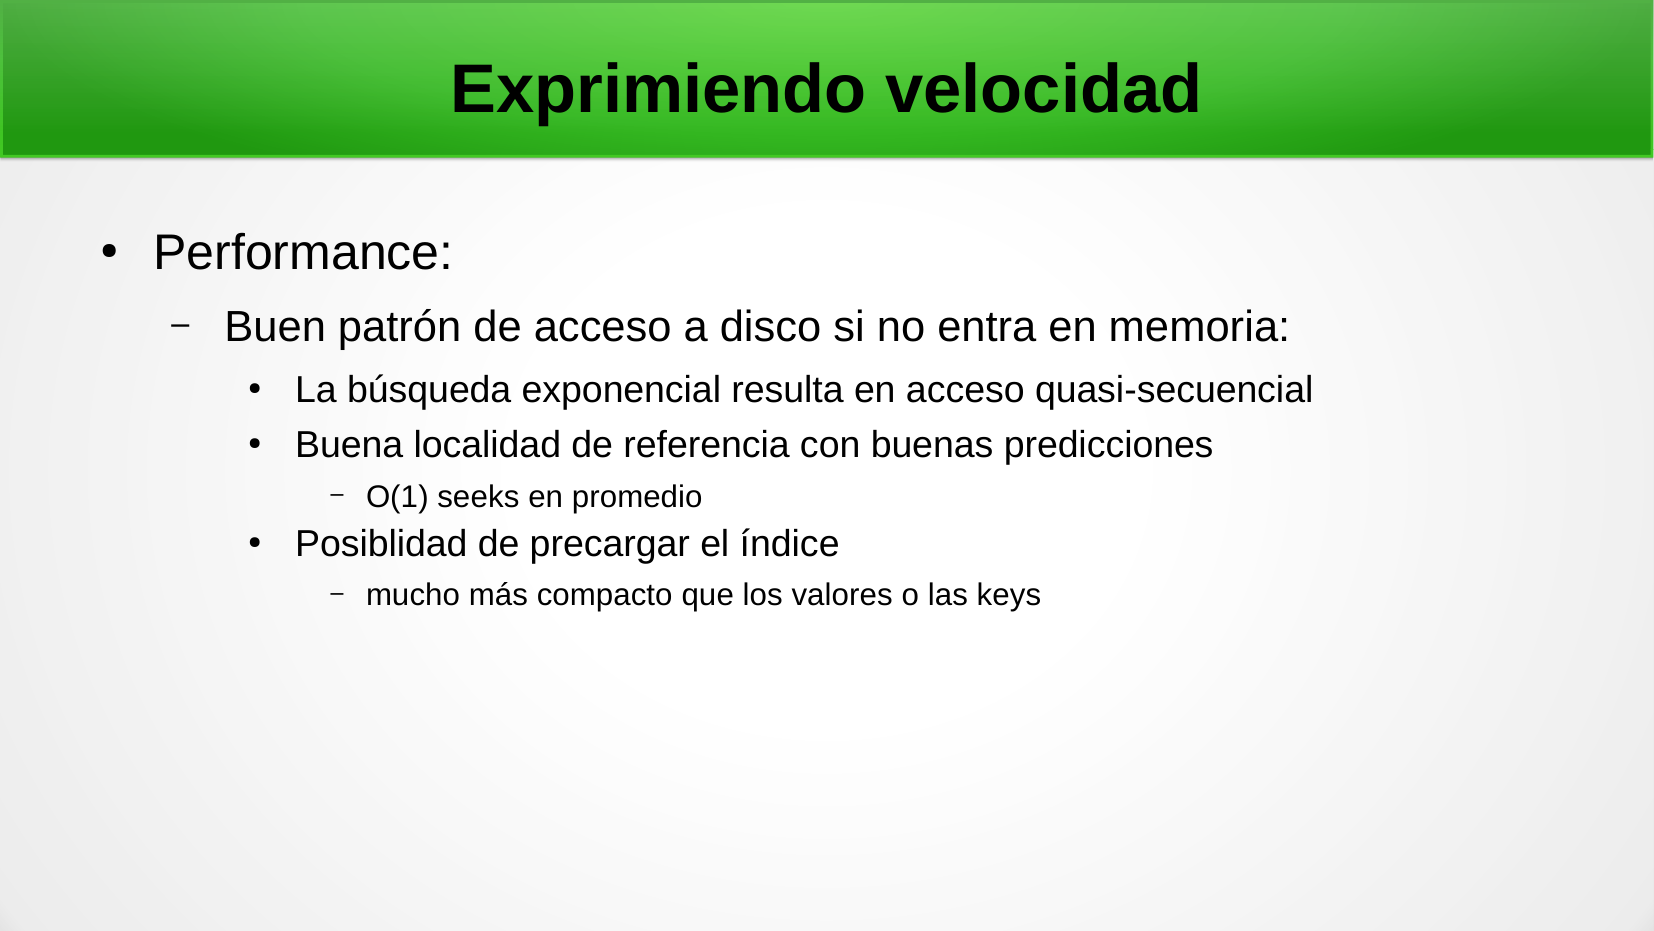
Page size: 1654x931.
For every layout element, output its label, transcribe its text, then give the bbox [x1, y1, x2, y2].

list Performance: Buen patrón de acceso a disco si no entra en memoria: La búsqueda exponencial resulta en acceso quasi-secuencial Buena localidad de referencia con buenas predicciones O(1) seeks en promedio Posiblidad de precargar el índice mucho más compacto que los valores o las keys [82, 224, 1571, 764]
title Exprimiendo velocidad [82, 35, 1571, 142]
